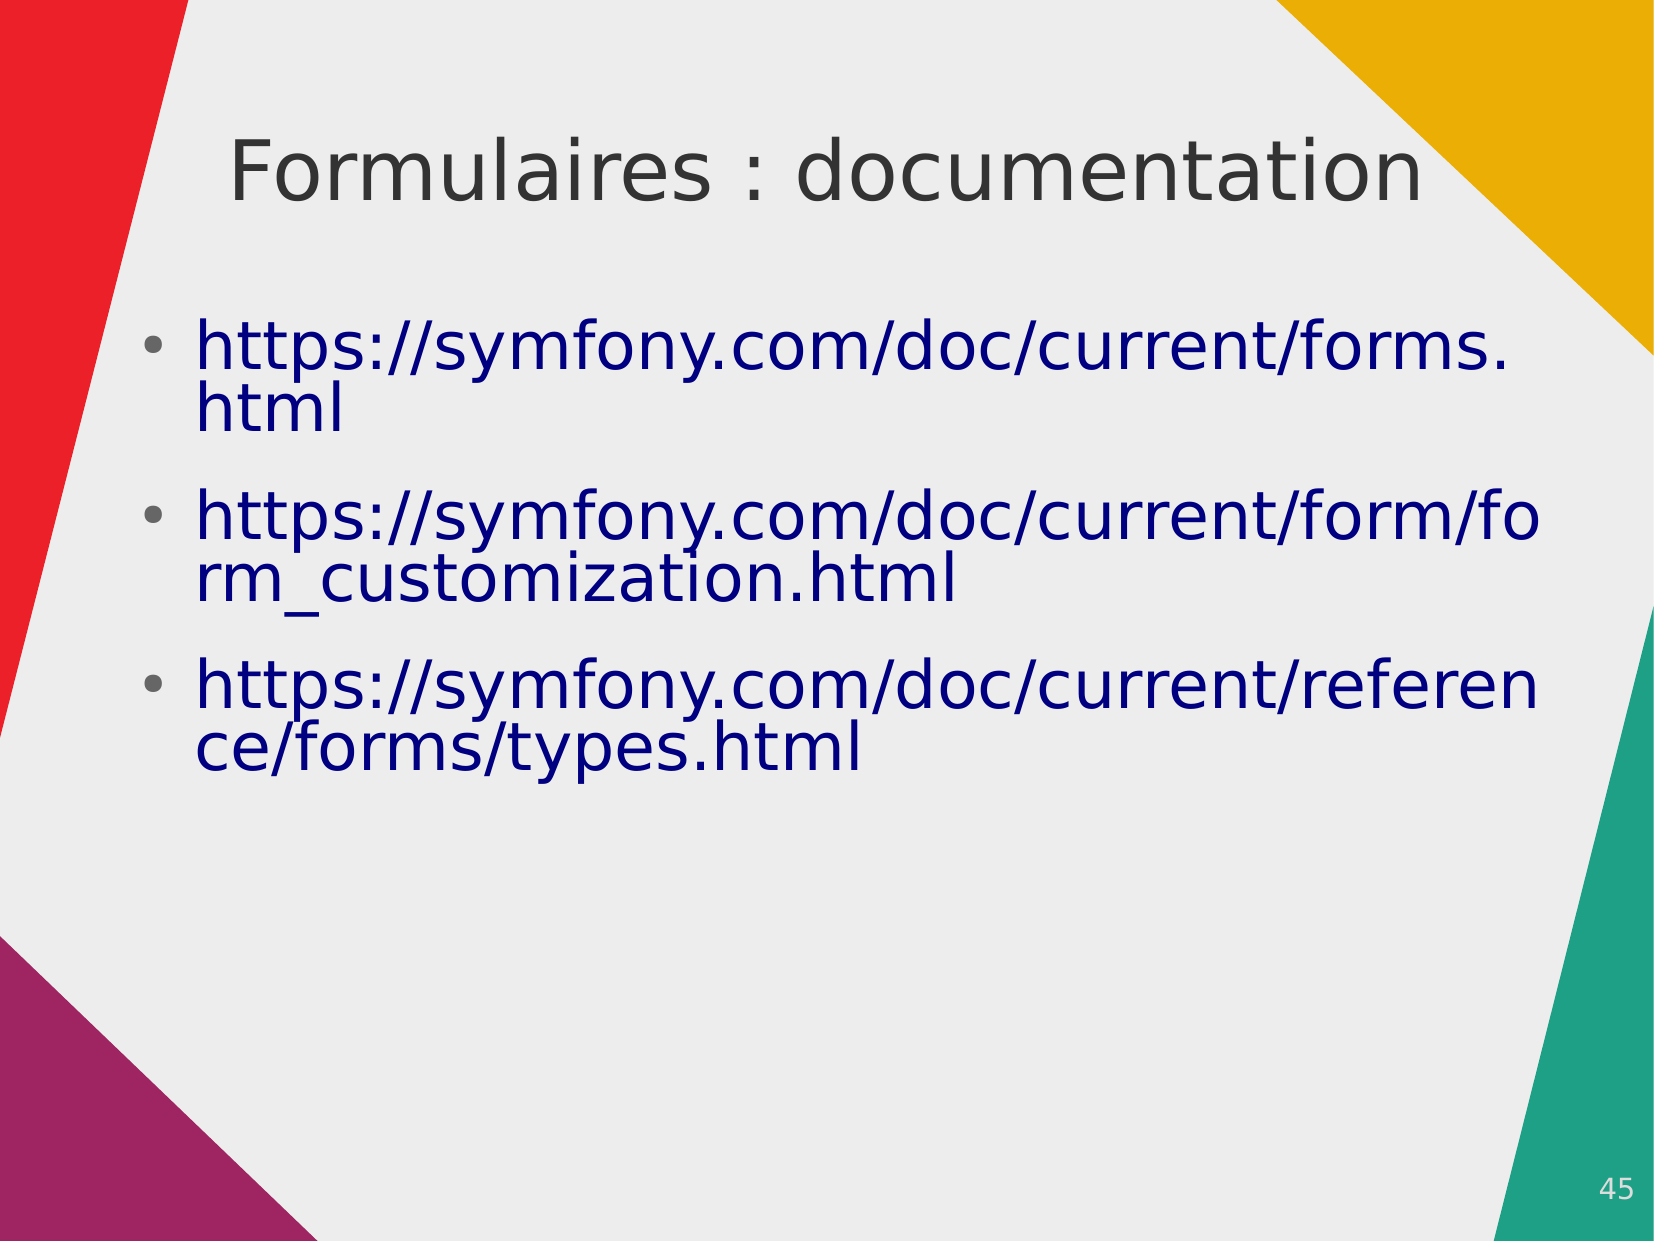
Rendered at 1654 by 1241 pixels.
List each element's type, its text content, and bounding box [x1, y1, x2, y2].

title Formulaires : documentation [114, 73, 1539, 271]
list https://symfony.com/doc/current/forms.html https://symfony.com/doc/current/form/form_customization.html https://symfony.com/doc/current/reference/forms/types.html [123, 307, 1548, 1039]
